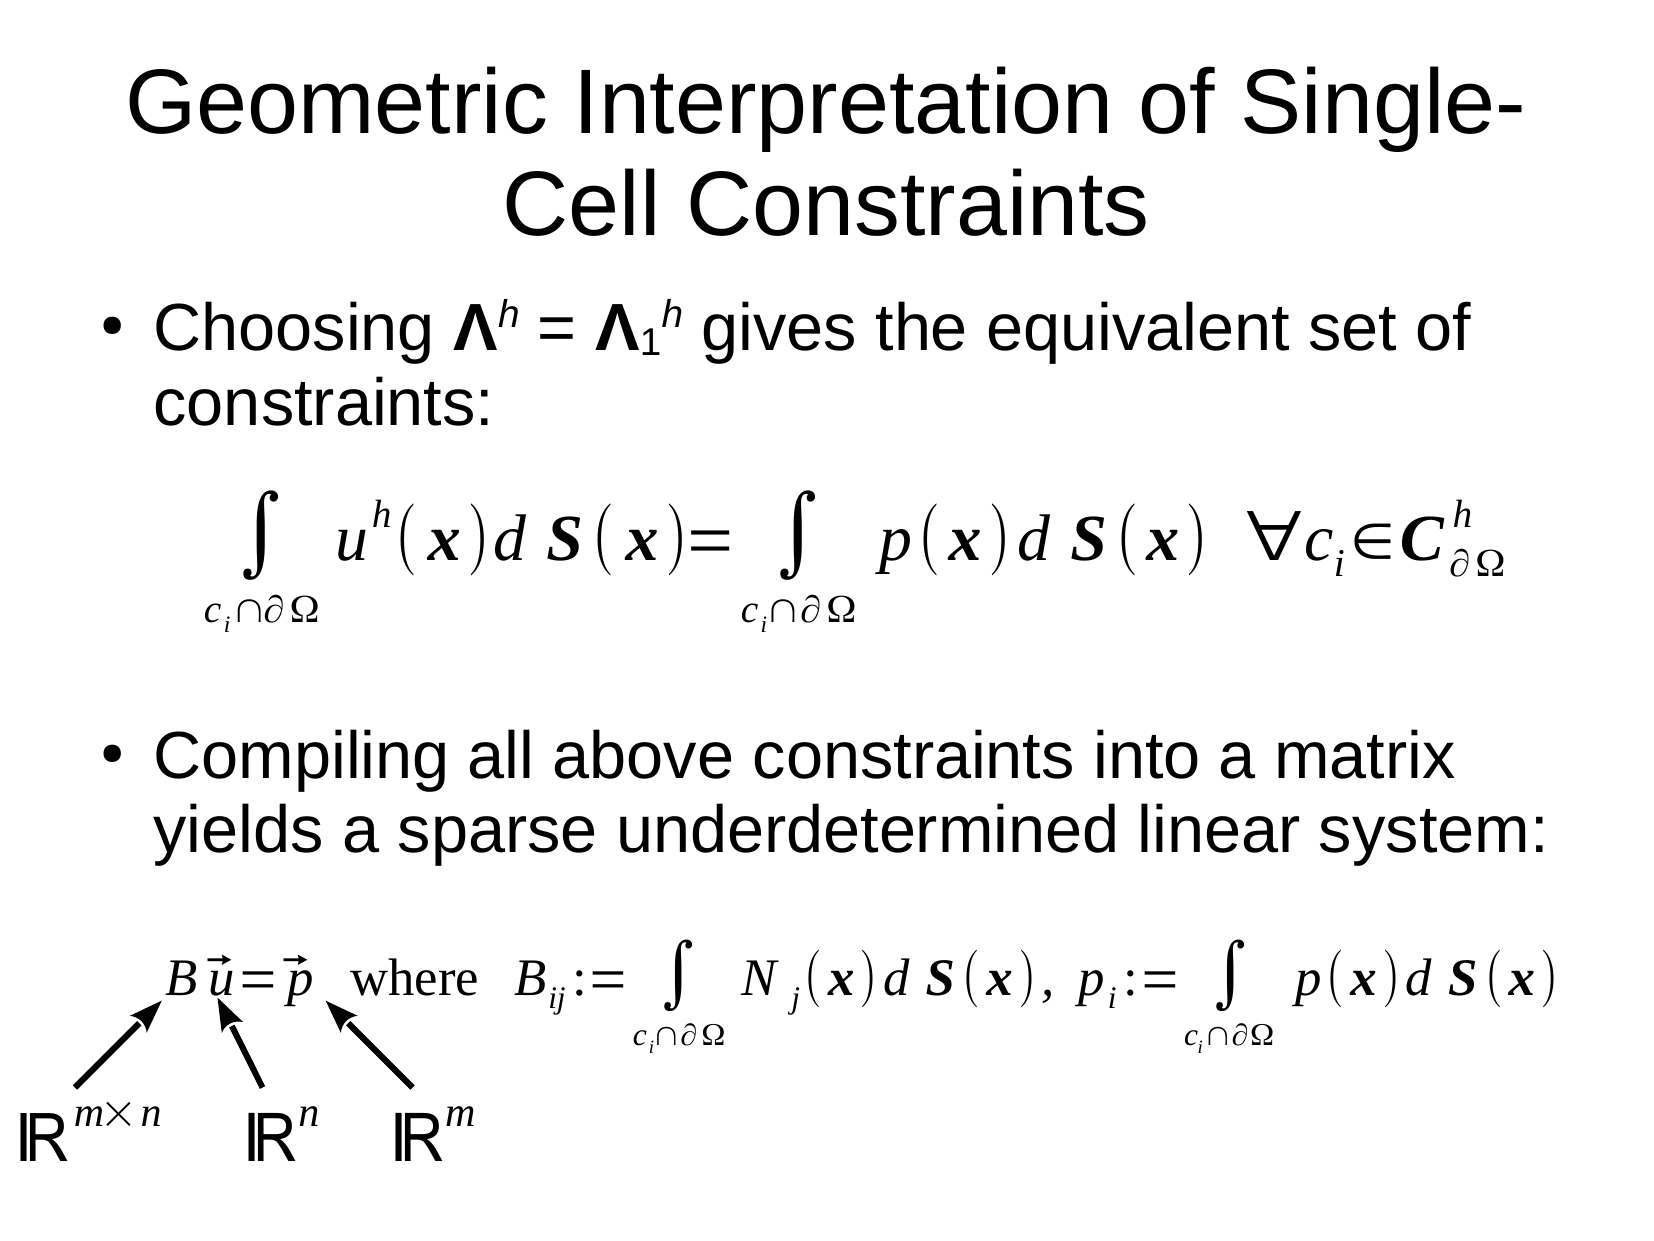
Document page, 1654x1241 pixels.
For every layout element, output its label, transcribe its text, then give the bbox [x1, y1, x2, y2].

chart [375, 1087, 494, 1178]
list Compiling all above constraints into a matrix yields a sparse underdetermined linear system: [82, 717, 1571, 901]
chart [187, 487, 1523, 638]
chart [228, 1087, 338, 1178]
chart [150, 937, 1571, 1058]
chart [0, 1087, 177, 1178]
list Choosing Λh = Λ1h gives the equivalent set of constraints: [82, 290, 1571, 465]
title Geometric Interpretation of Single-Cell Constraints [82, 49, 1571, 257]
